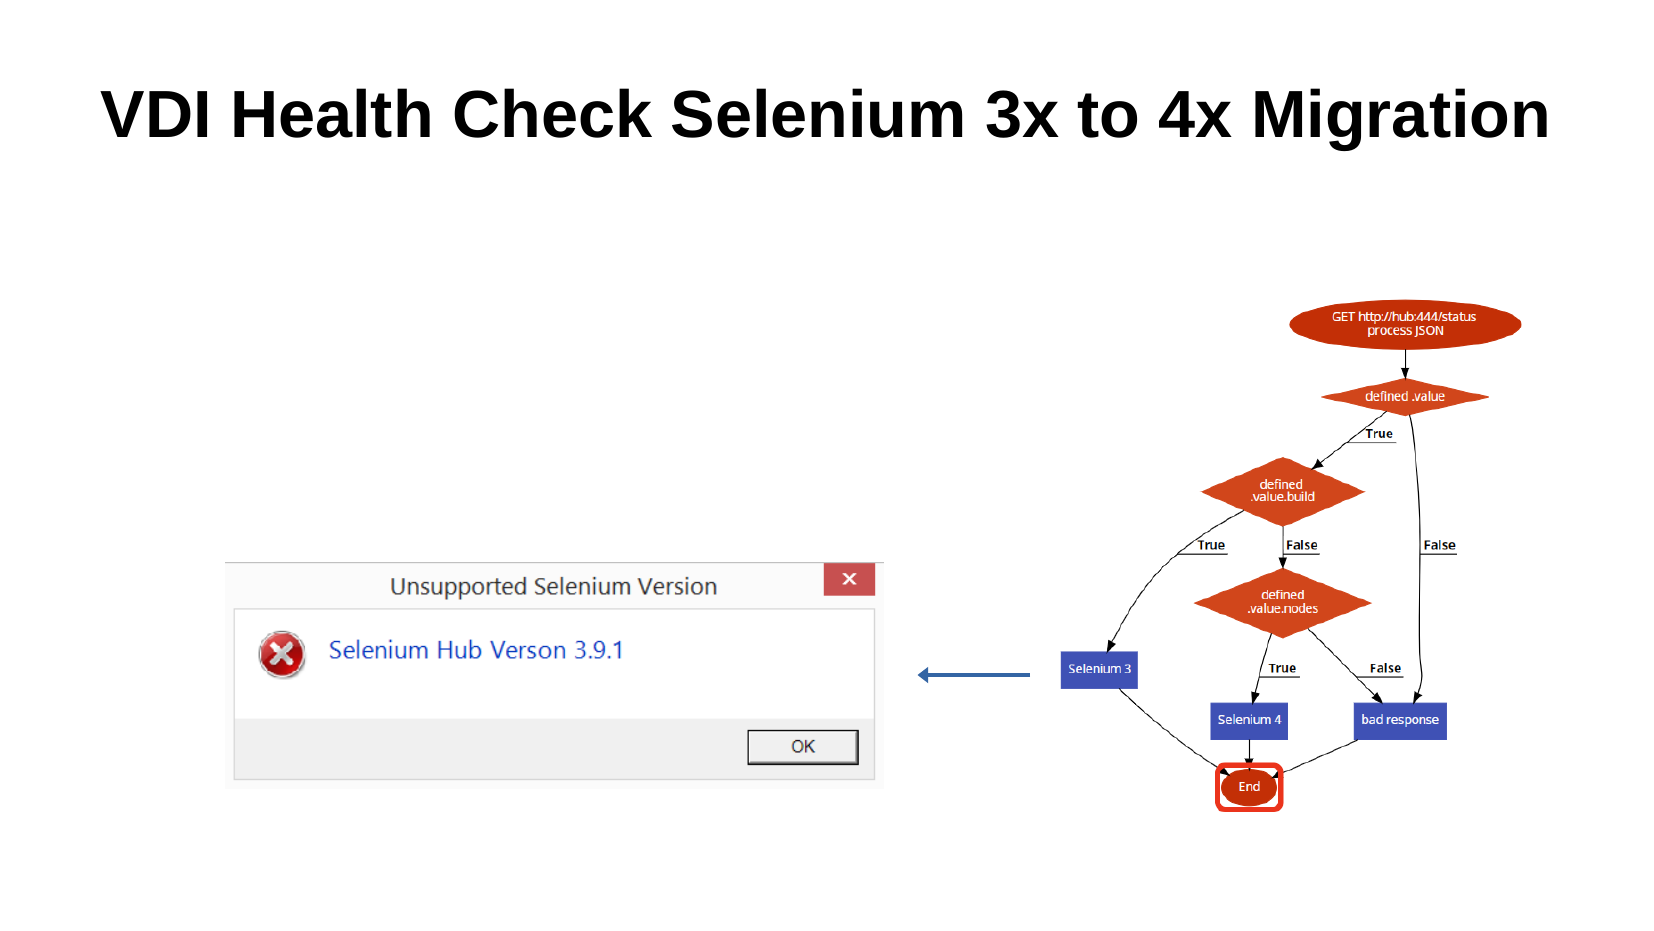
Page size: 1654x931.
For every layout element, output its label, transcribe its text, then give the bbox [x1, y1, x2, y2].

picture [1030, 262, 1538, 820]
picture [225, 562, 884, 789]
title VDI Health Check Selenium 3x to 4x Migration [82, 37, 1571, 193]
